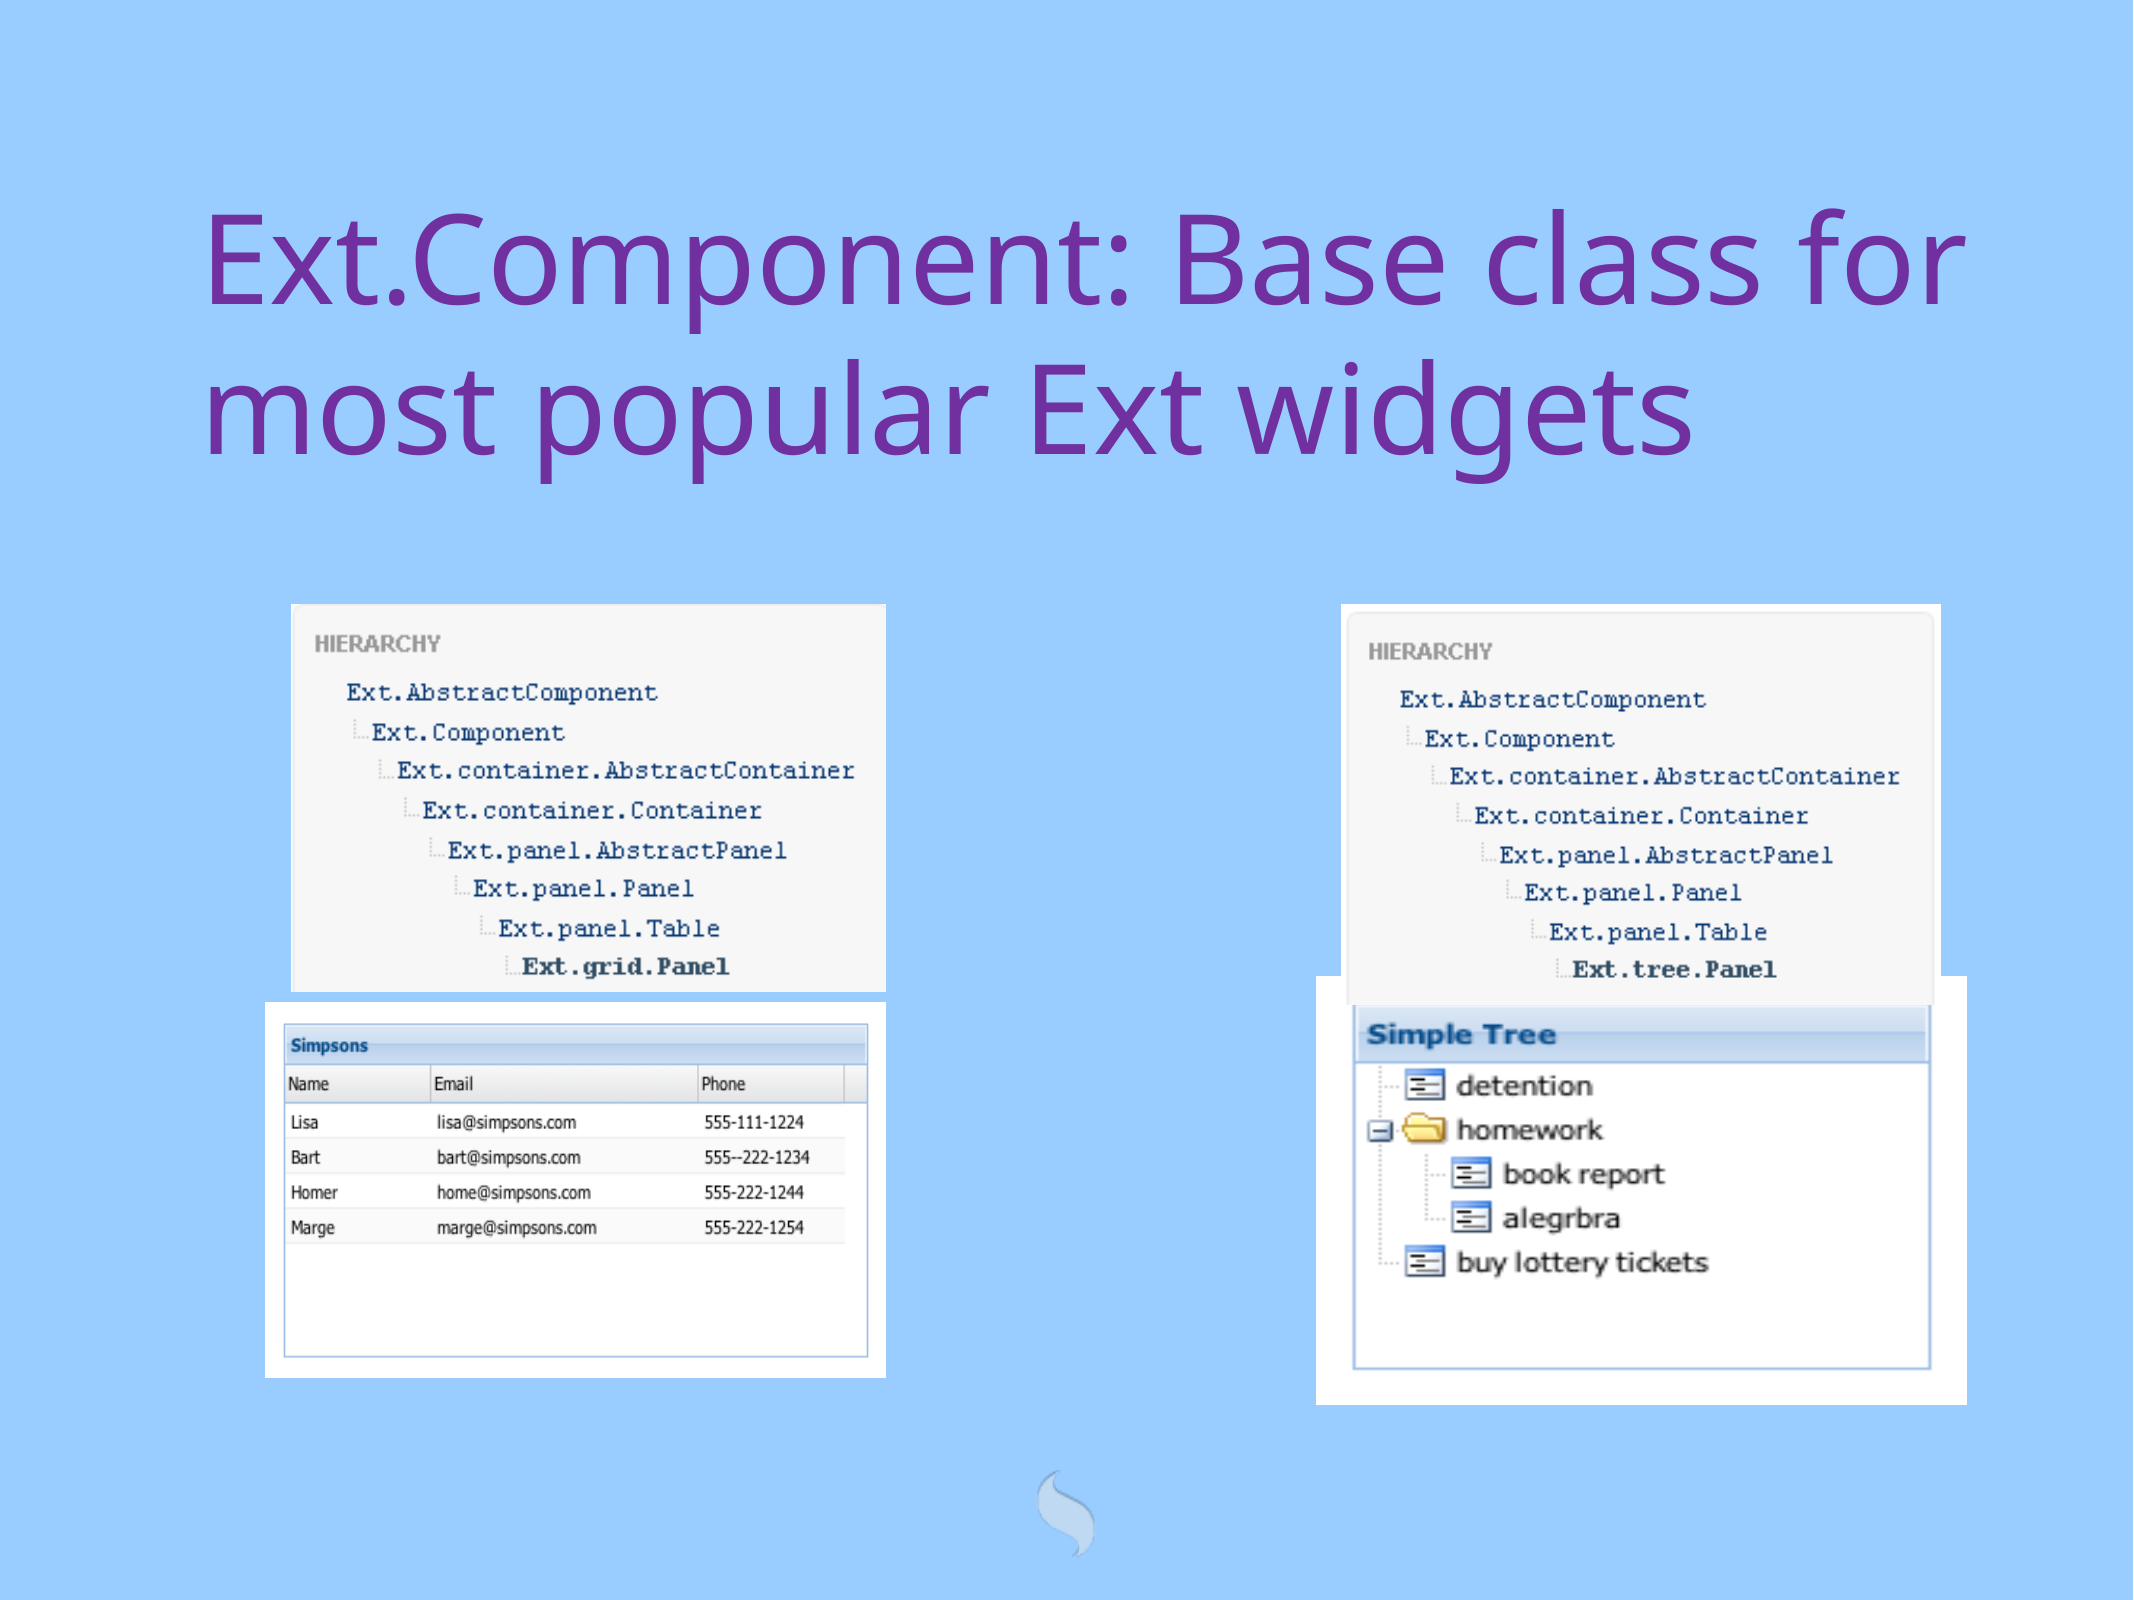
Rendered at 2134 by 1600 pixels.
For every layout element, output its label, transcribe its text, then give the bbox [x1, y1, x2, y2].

text_box Ext.Component: Base class for most popular Ext widgets [191, 124, 2042, 488]
picture [265, 1002, 886, 1378]
picture [1316, 604, 1967, 1405]
picture [291, 604, 886, 992]
picture [1035, 1470, 1098, 1561]
